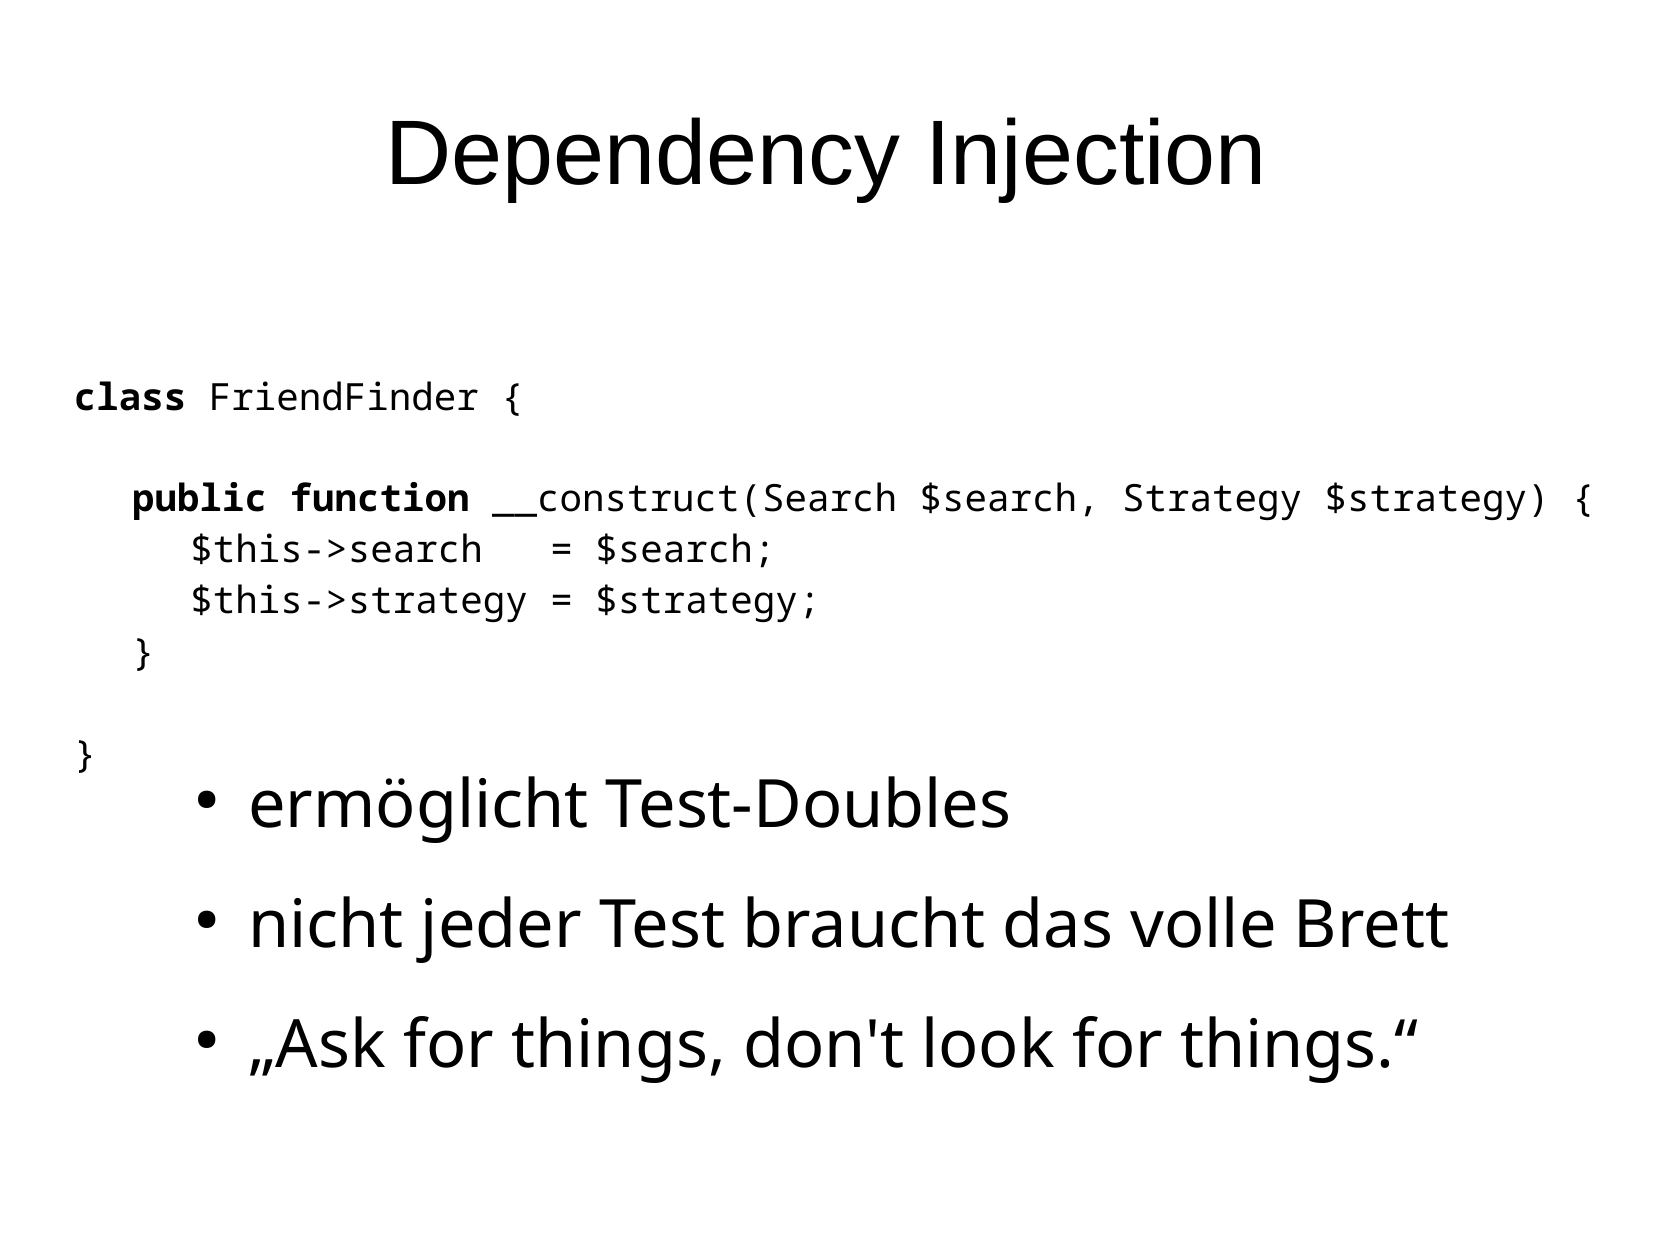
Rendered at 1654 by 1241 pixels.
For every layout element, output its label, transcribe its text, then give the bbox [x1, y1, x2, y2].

text_box class FriendFinder { public function __construct(Search $search, Strategy $strategy) { $this->search = $search; $this->strategy = $strategy; } } [59, 362, 1625, 678]
title Dependency Injection [82, 49, 1571, 257]
list ermöglicht Test-Doubles nicht jeder Test braucht das volle Brett „Ask for things, don't look for things.“ [177, 755, 1477, 1093]
